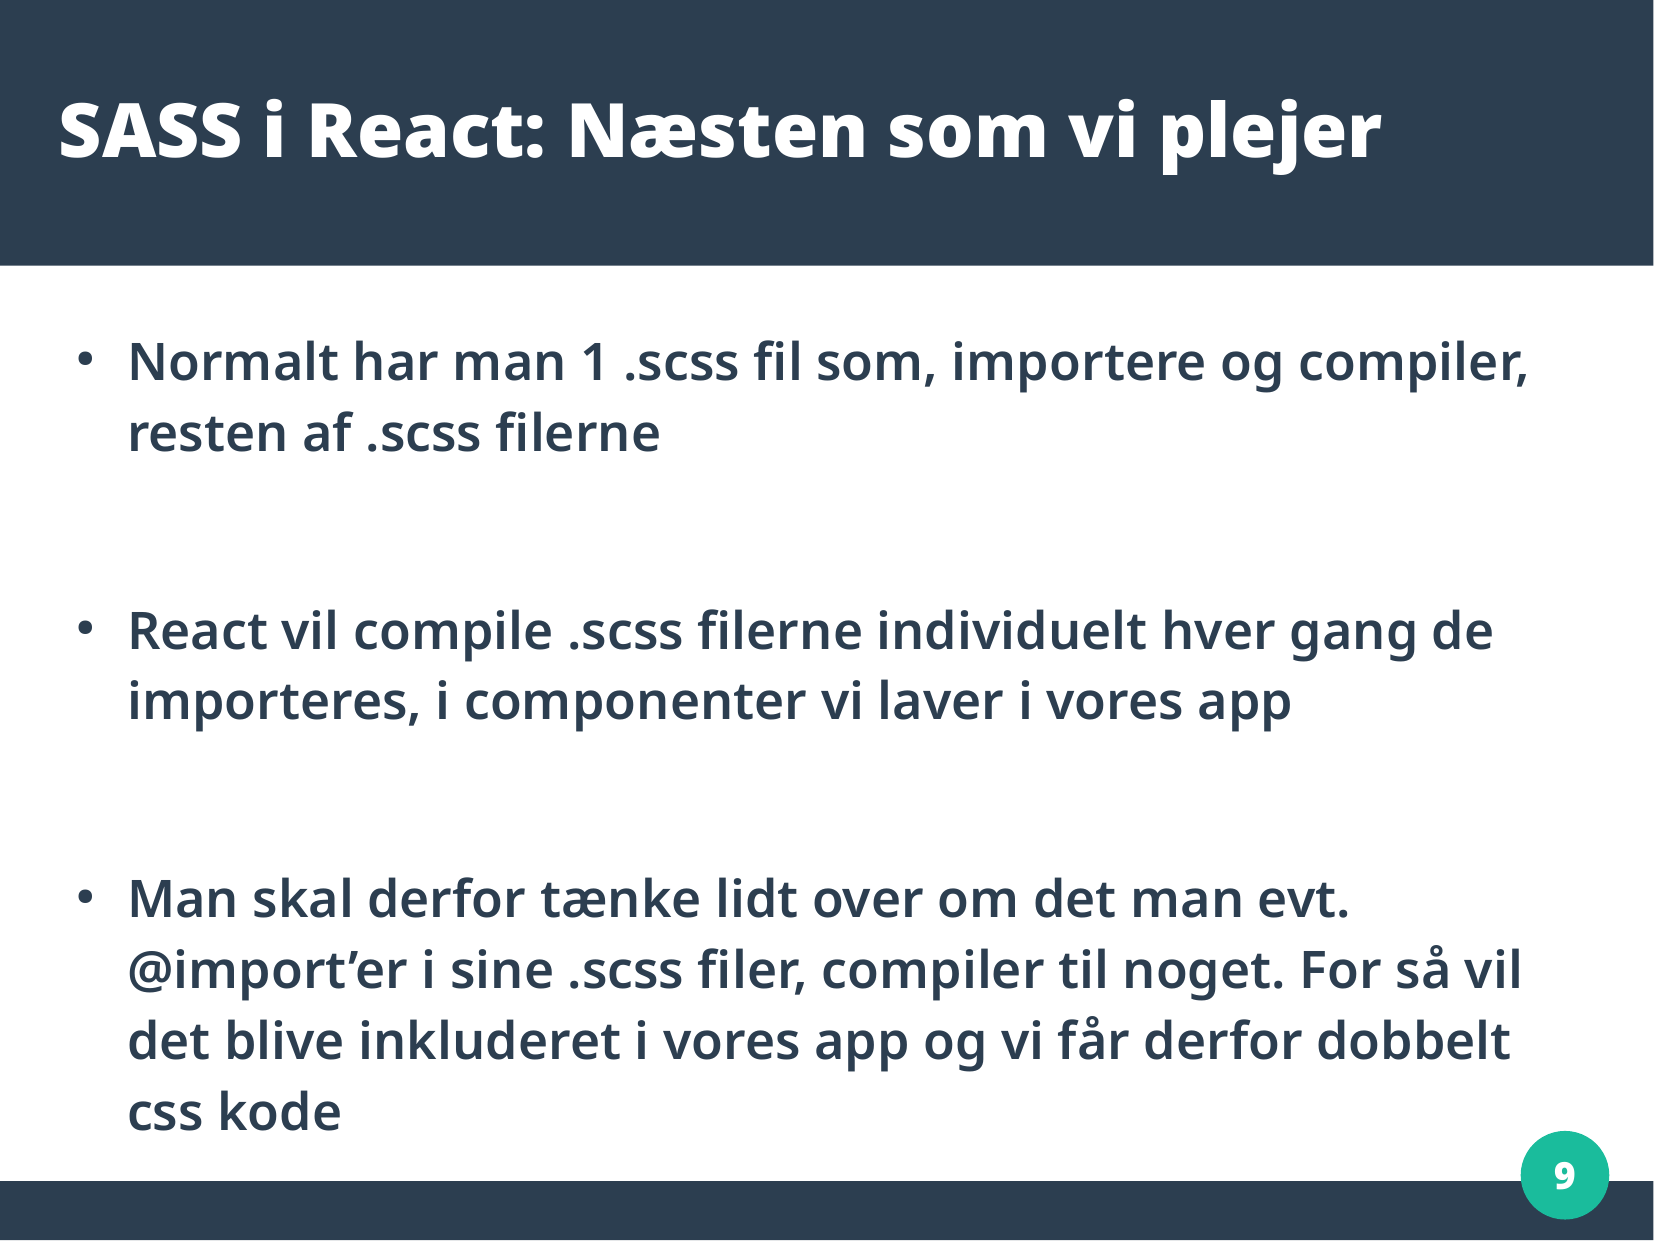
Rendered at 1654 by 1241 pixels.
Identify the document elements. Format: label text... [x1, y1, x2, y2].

title SASS i React: Næsten som vi plejer [59, 49, 1595, 207]
list Normalt har man 1 .scss fil som, importere og compiler, resten af .scss filerne React vil compile .scss filerne individuelt hver gang de importeres, i componenter vi laver i vores app Man skal derfor tænke lidt over om det man evt. @import’er i sine .scss filer, compiler til noget. For så vil det blive inkluderet i vores app og vi får derfor dobbelt css kode [59, 324, 1595, 1152]
